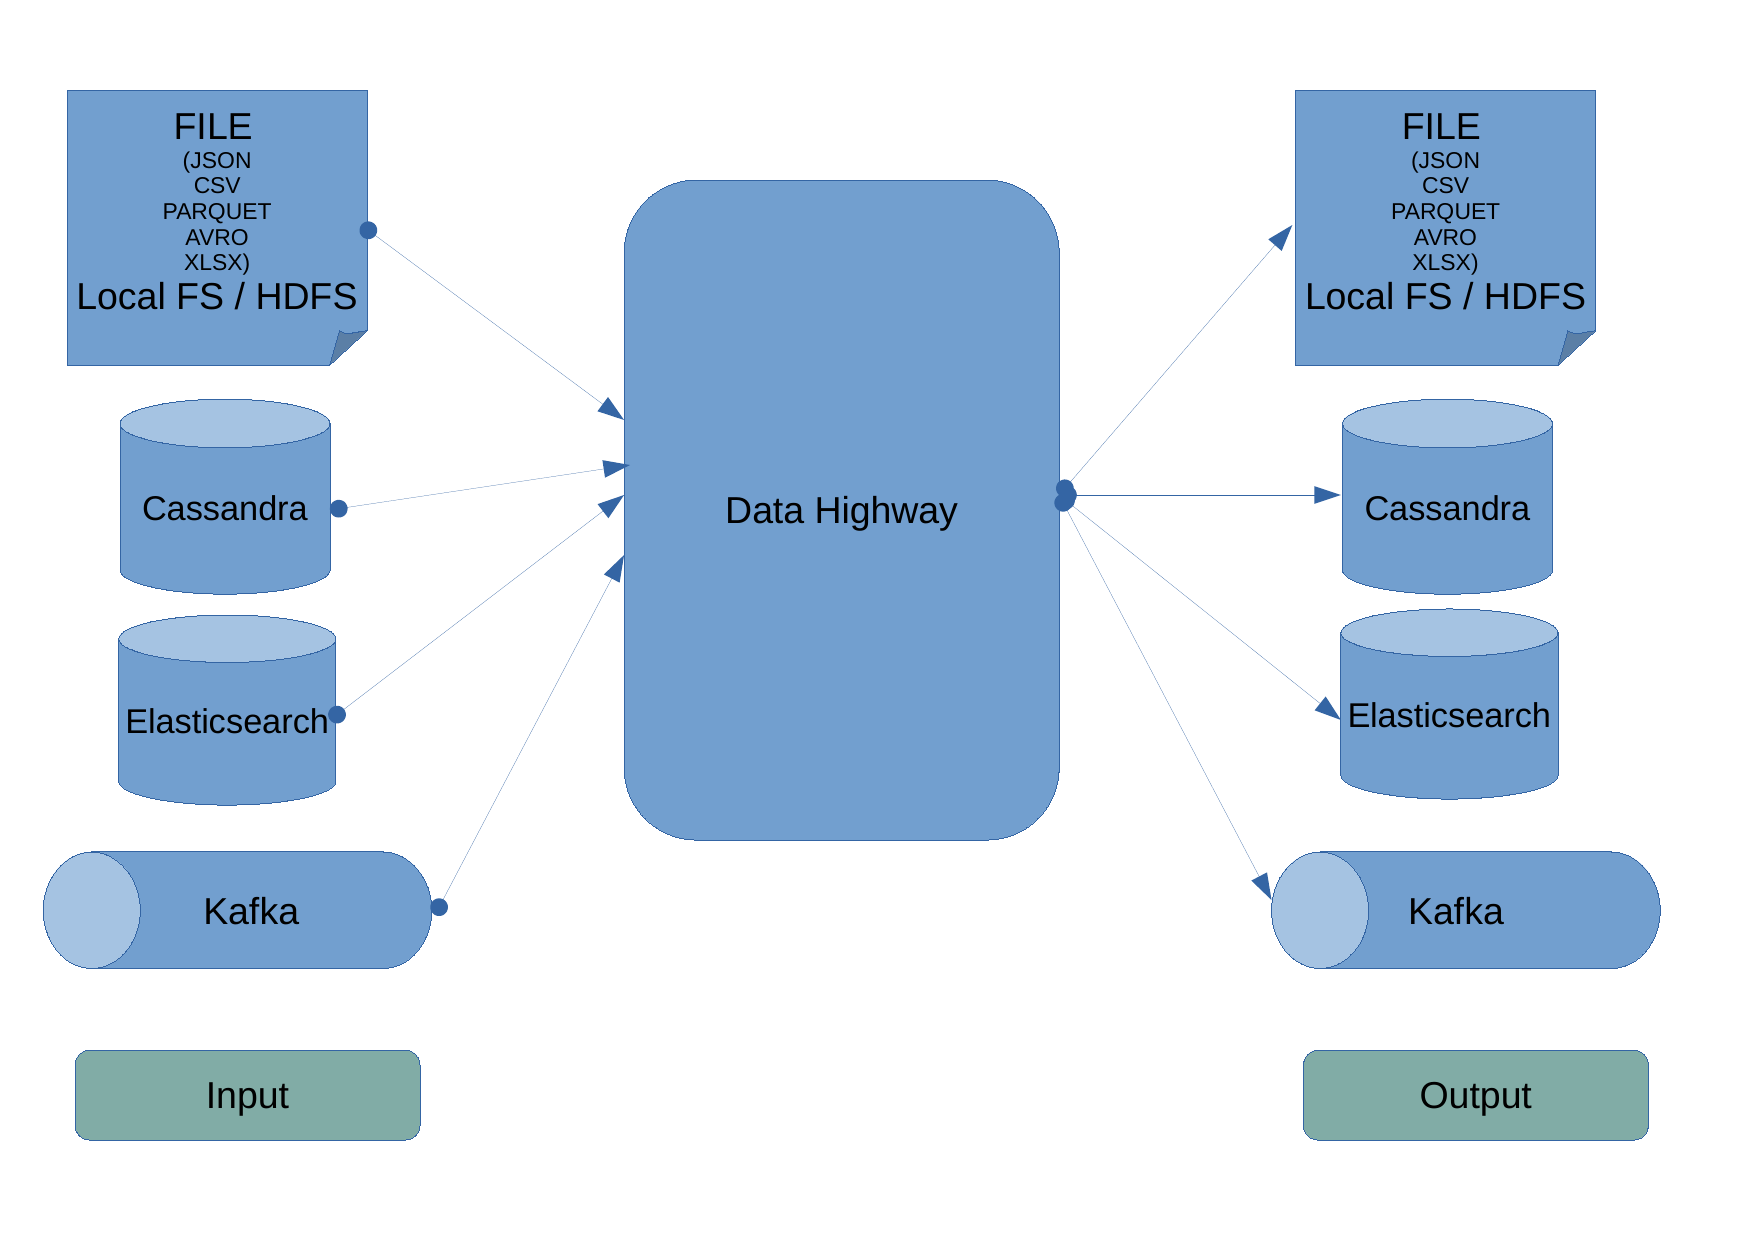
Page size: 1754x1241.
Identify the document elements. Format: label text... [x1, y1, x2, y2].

text_box [1321, 851, 1661, 969]
text_box Kafka [1393, 883, 1519, 941]
text_box Output [1303, 1050, 1649, 1141]
text_box [92, 851, 432, 969]
text_box Data Highway [624, 180, 1060, 841]
text_box Kafka [188, 883, 314, 941]
text_box FILE (JSON CSV PARQUET AVRO XLSX) Local FS / HDFS [67, 90, 368, 366]
text_box Cassandra [120, 424, 331, 595]
text_box Elasticsearch [1340, 633, 1559, 800]
text_box Elasticsearch [118, 640, 336, 806]
text_box Cassandra [1342, 426, 1553, 595]
text_box FILE (JSON CSV PARQUET AVRO XLSX) Local FS / HDFS [1295, 90, 1596, 366]
text_box Input [75, 1050, 421, 1141]
